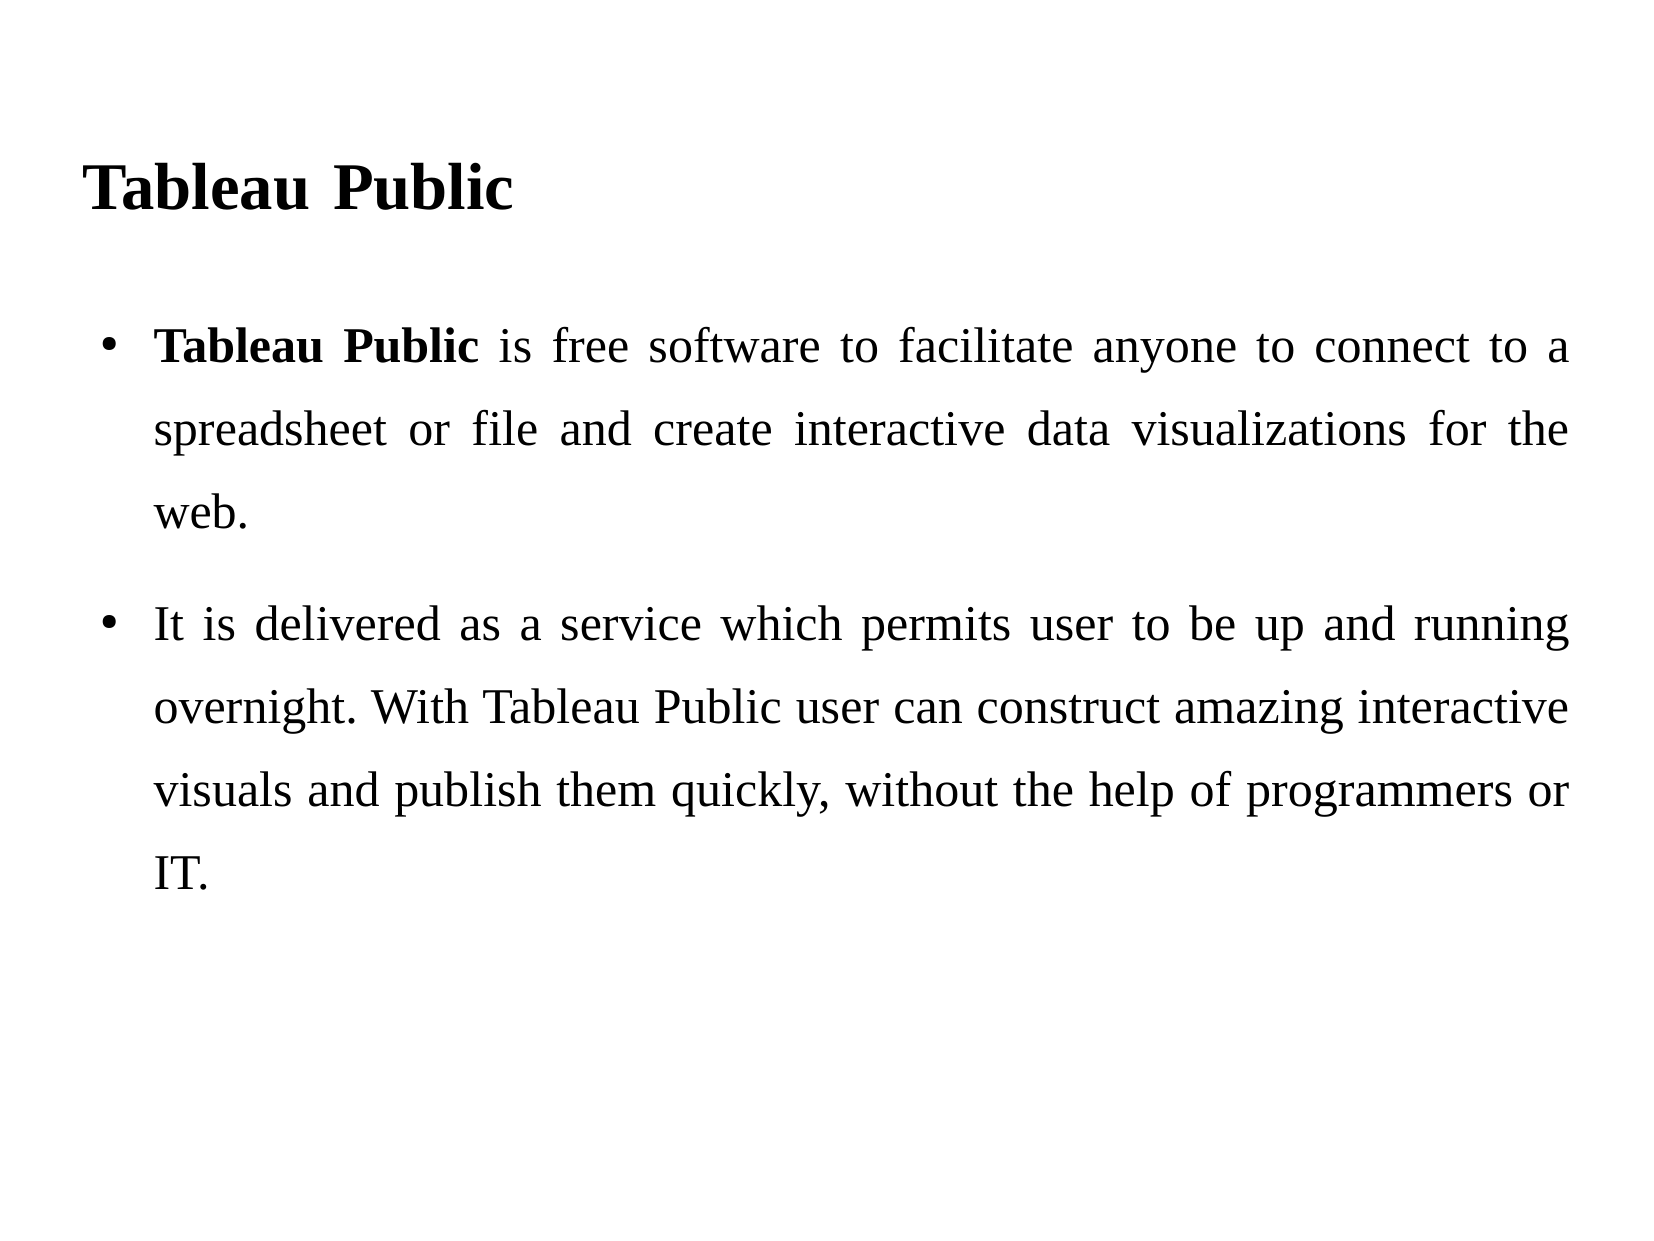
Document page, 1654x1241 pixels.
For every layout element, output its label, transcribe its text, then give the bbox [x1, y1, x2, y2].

list Tableau Public is free software to facilitate anyone to connect to a spreadsheet or file and create interactive data visualizations for the web. It is delivered as a service which permits user to be up and running overnight. With Tableau Public user can construct amazing interactive visuals and publish them quickly, without the help of programmers or IT. [82, 290, 1571, 1010]
title Tableau Public [82, 49, 1571, 257]
